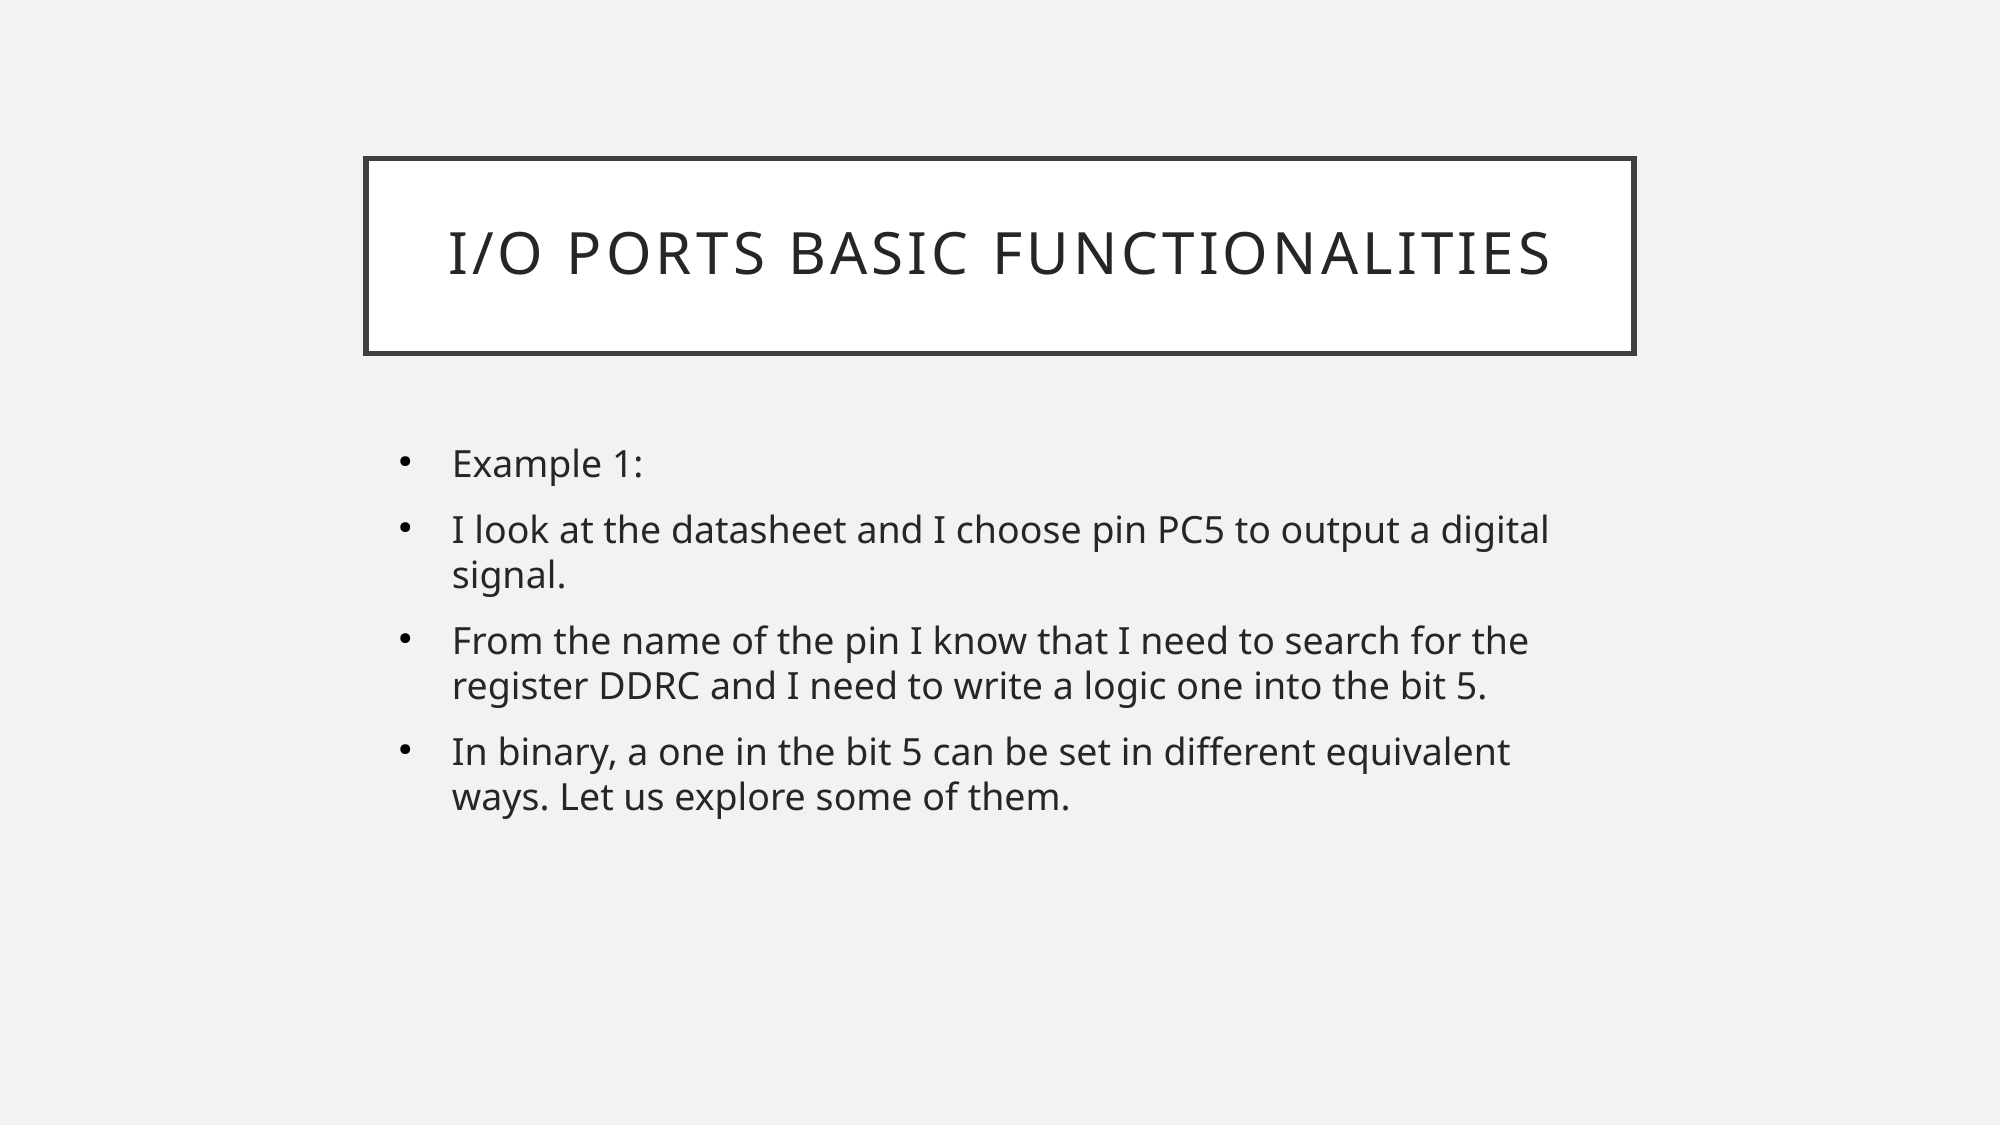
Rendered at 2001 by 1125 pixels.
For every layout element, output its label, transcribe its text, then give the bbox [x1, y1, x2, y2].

list Example 1: I look at the datasheet and I choose pin PC5 to output a digital signal. From the name of the pin I know that I need to search for the register DDRC and I need to write a logic one into the bit 5. In binary, a one in the bit 5 can be set in different equivalent ways. Let us explore some of them. [366, 432, 1634, 942]
title i/o ports basic functionalities [366, 158, 1634, 354]
